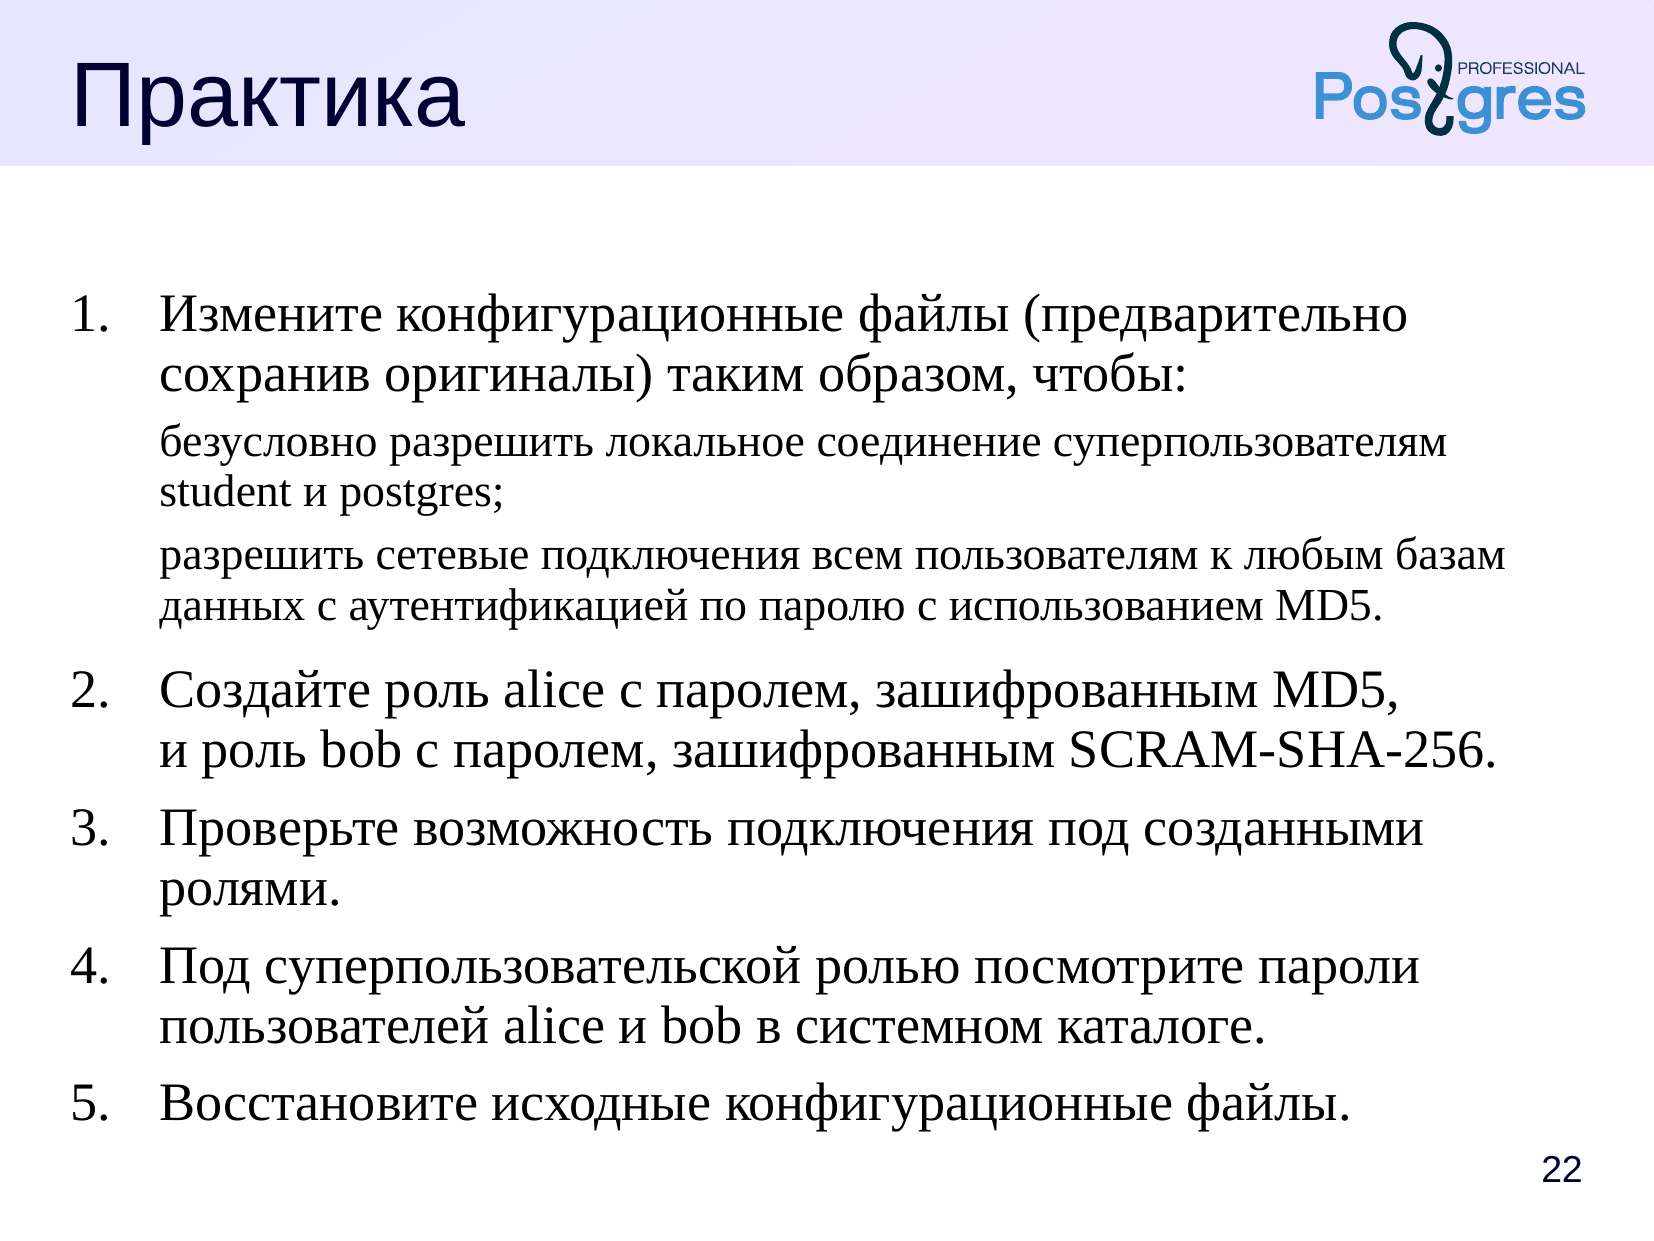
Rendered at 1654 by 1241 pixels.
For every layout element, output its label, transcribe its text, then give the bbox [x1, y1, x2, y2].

title Практика [70, 43, 1241, 147]
list Измените конфигурационные файлы (предварительно сохранив оригиналы) таким образом, чтобы: безусловно разрешить локальное соединение суперпользователям student и postgres; разрешить сетевые подключения всем пользователям к любым базам данных с аутентификацией по паролю с использованием MD5. Создайте роль alice с паролем, зашифрованным MD5, и роль bob с паролем, зашифрованным SCRAM-SHA-256. Проверьте возможность подключения под созданными ролями. Под суперпользовательской ролью посмотрите пароли пользователей alice и bob в системном каталоге. Восстановите исходные конфигурационные файлы. [70, 283, 1583, 1134]
